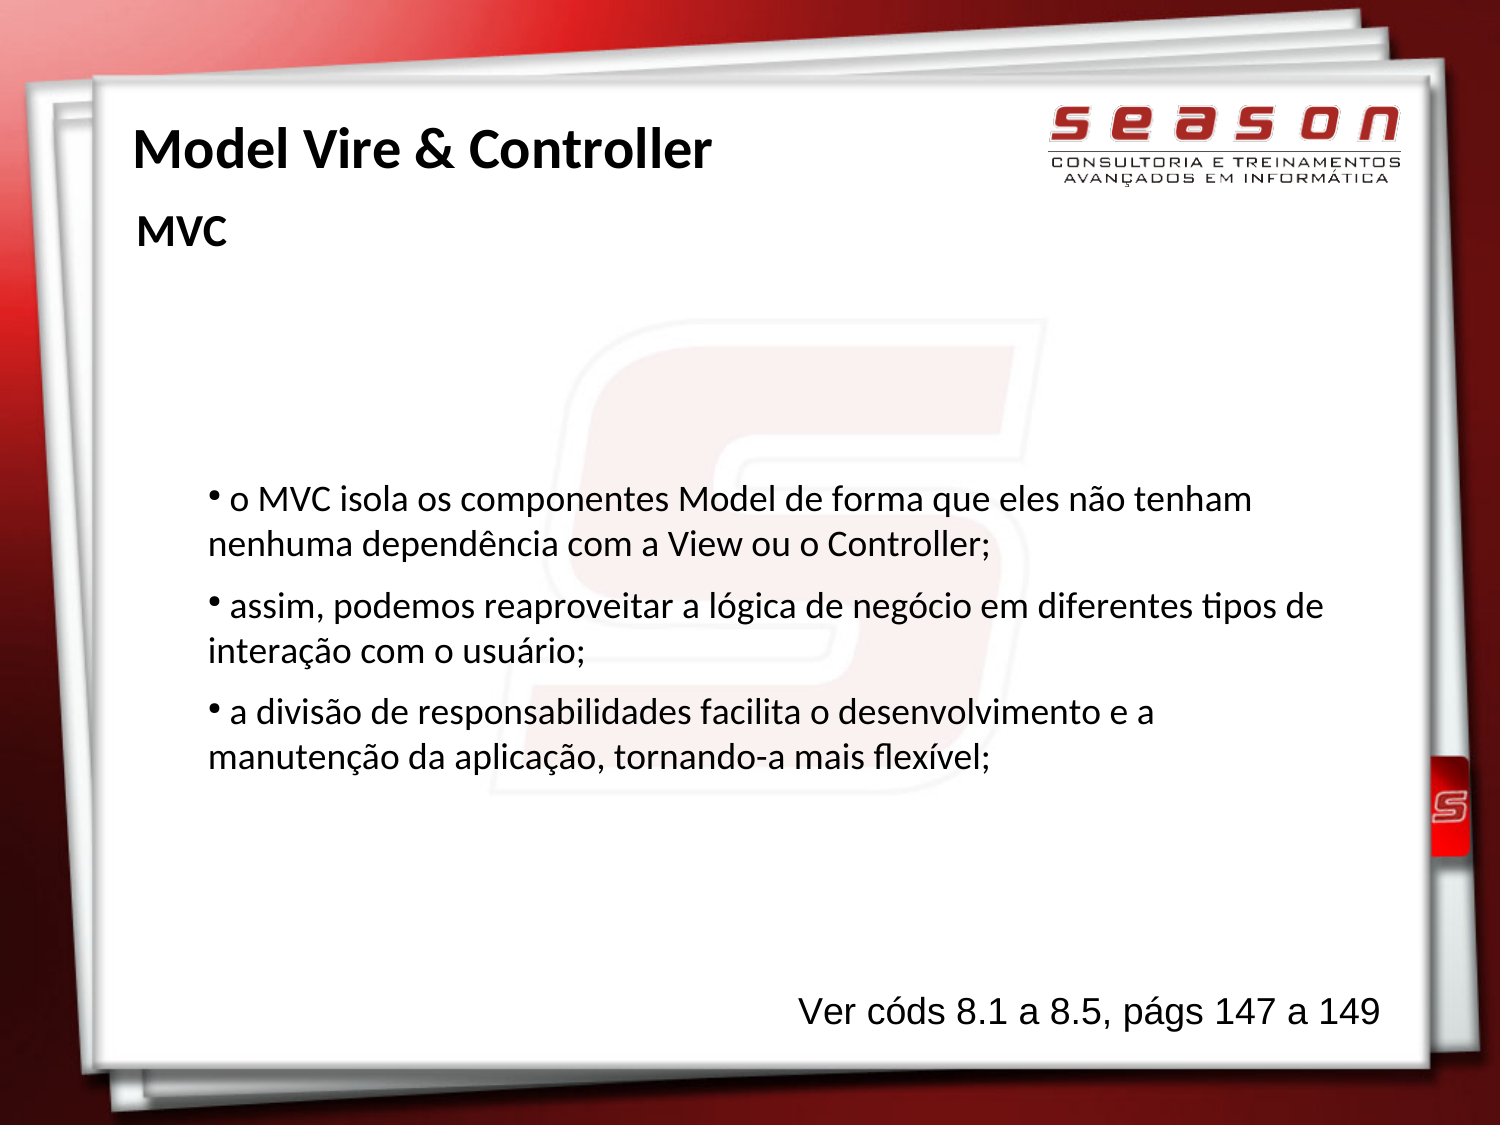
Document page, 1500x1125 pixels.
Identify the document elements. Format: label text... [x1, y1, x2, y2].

picture [0, 0, 1500, 1125]
text_box o MVC isola os componentes Model de forma que eles não tenham nenhuma dependência com a View ou o Controller; assim, podemos reaproveitar a lógica de negócio em diferentes tipos de interação com o usuário; a divisão de responsabilidades facilita o desenvolvimento e a manutenção da aplicação, tornando-a mais flexível; [207, 357, 1328, 894]
text_box MVC [119, 200, 1240, 256]
title Model Vire & Controller [118, 33, 1394, 257]
text_box Ver códs 8.1 a 8.5, págs 147 a 149 [708, 979, 1396, 1040]
